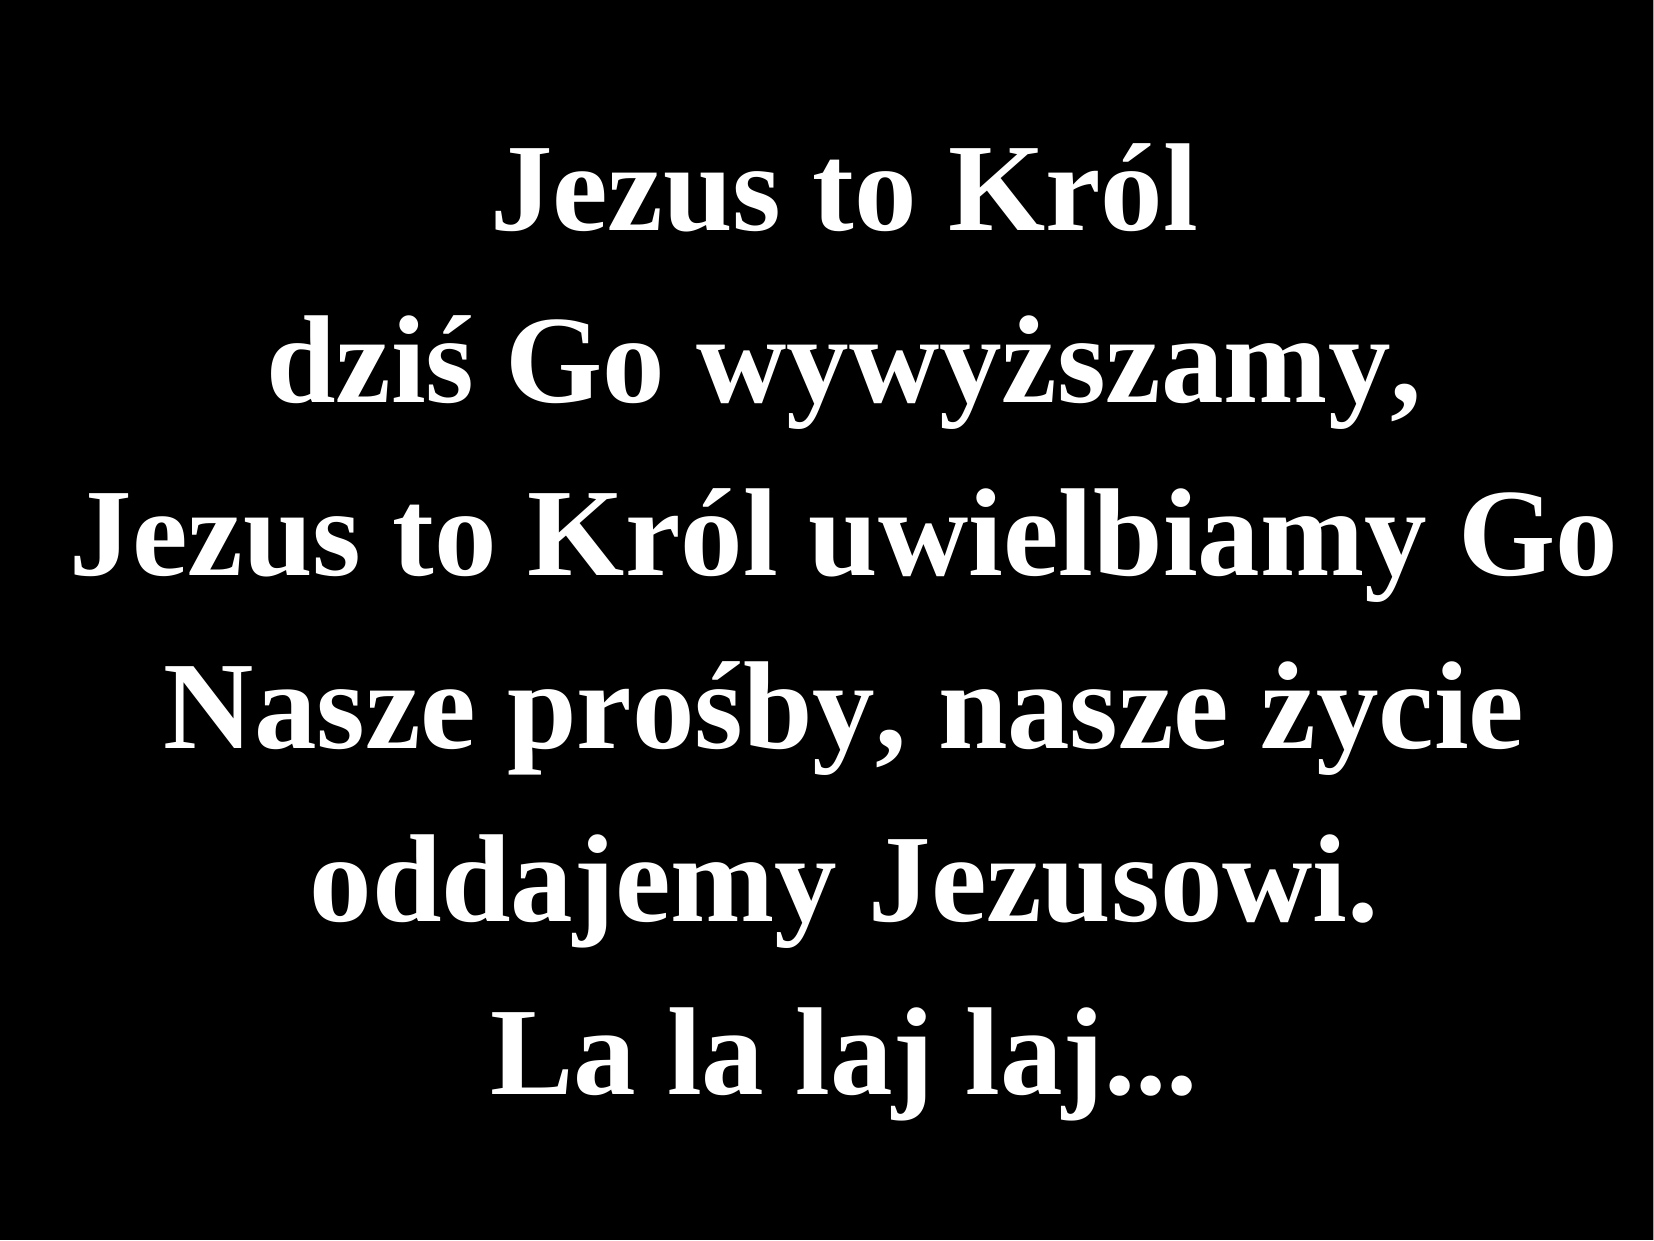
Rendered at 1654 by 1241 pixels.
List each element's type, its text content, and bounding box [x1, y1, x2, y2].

subtitle Jezus to Król ppp dziś Go wywyższamy, ppp Jezus to Król uwielbiamy Go ppp Nasze prośby, nasze życie ppp oddajemy Jezusowi. ppp La la laj laj... [0, 0, 1654, 1241]
